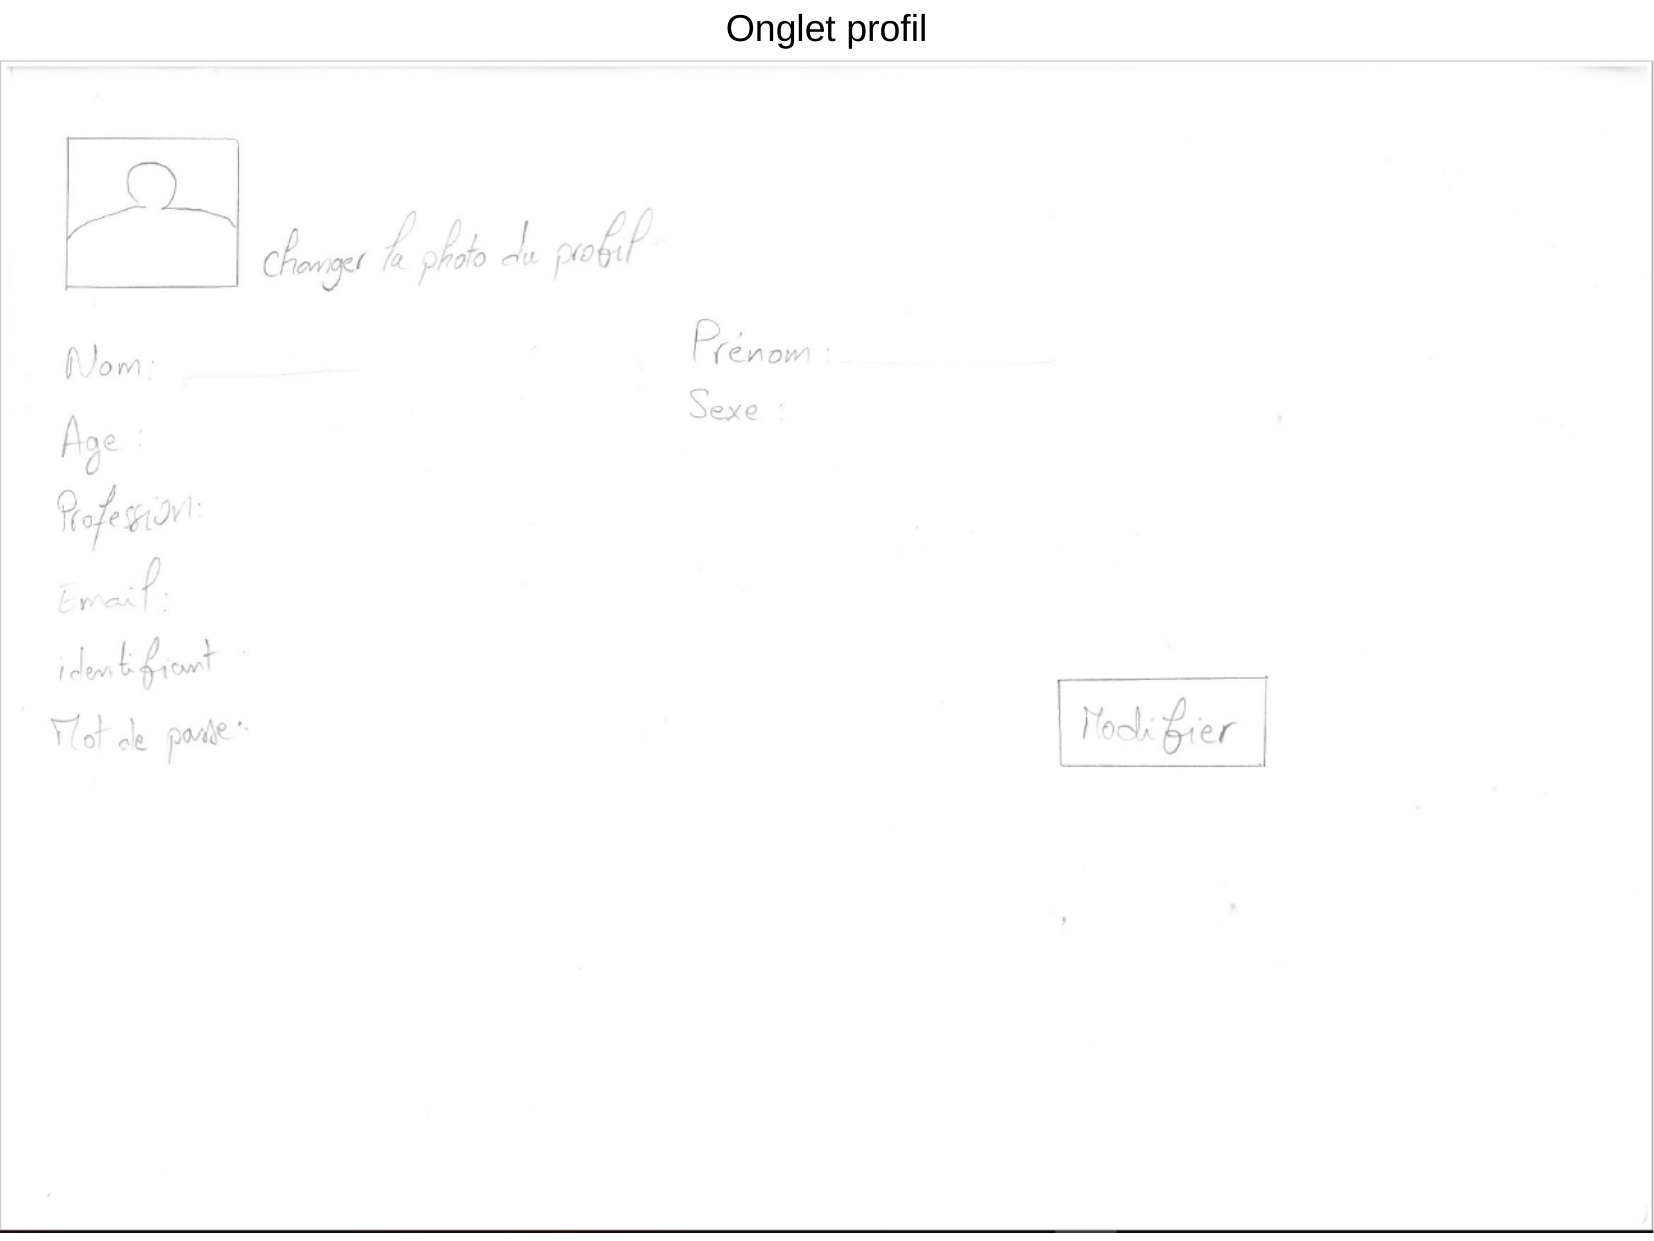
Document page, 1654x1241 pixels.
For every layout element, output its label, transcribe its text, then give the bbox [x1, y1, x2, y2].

picture [0, 58, 1654, 1233]
text_box Onglet profil [0, 0, 1654, 57]
